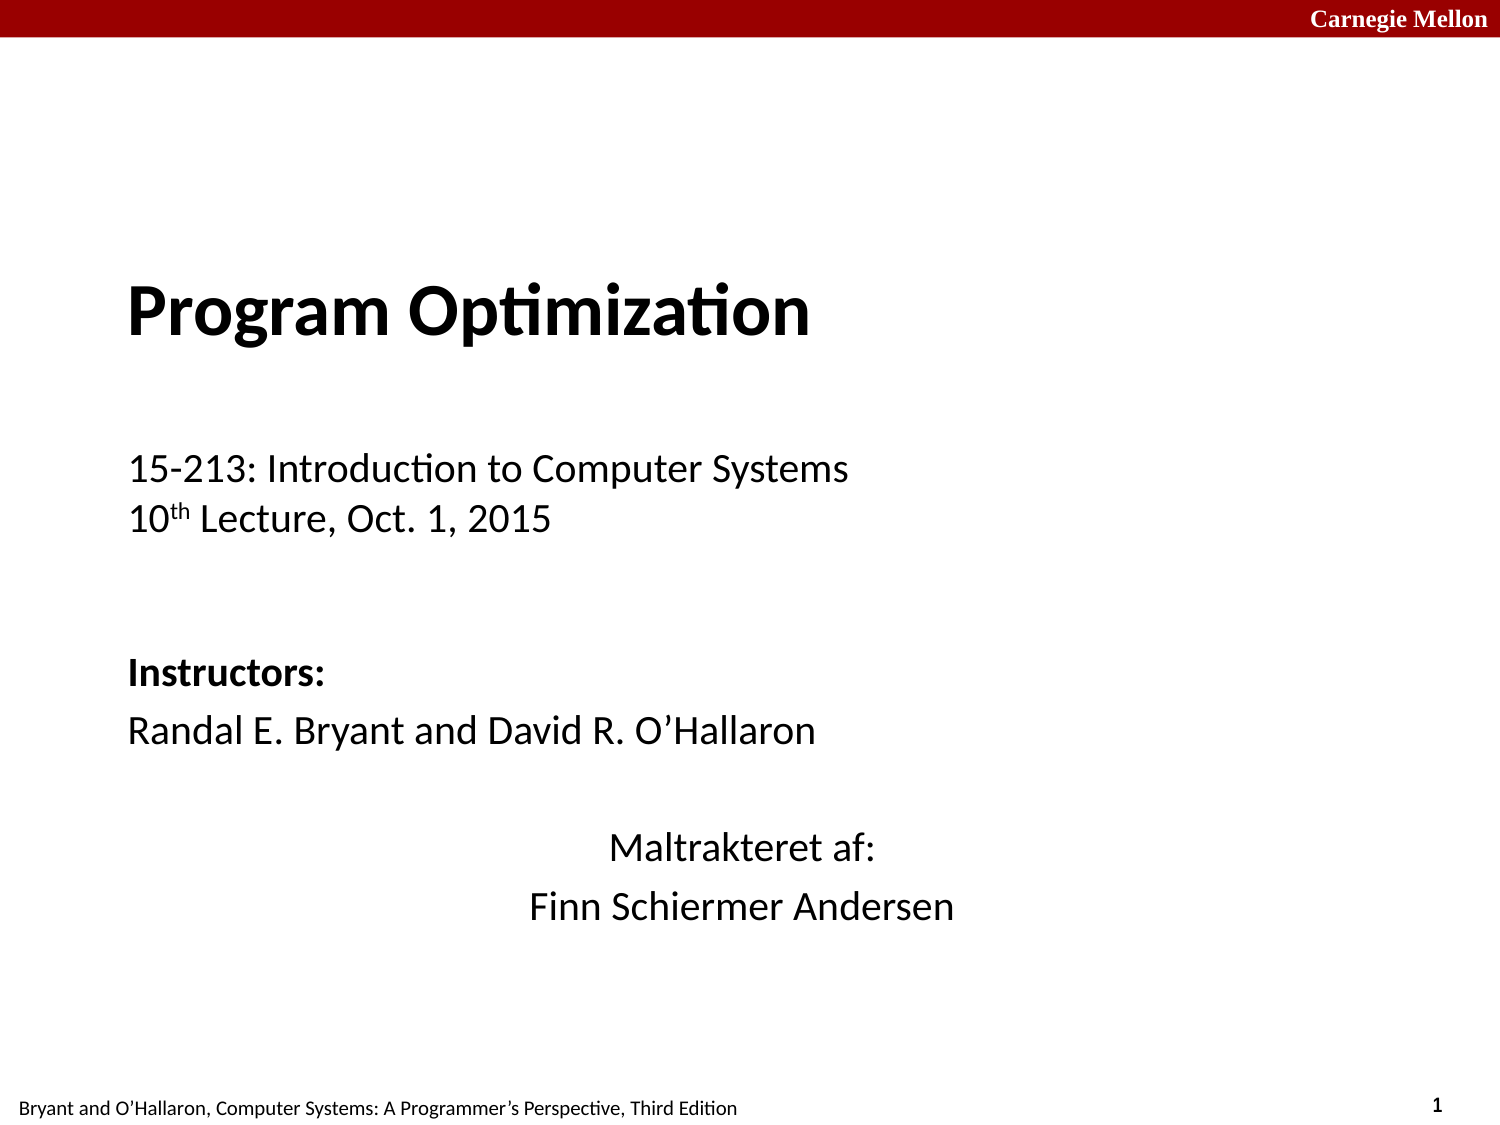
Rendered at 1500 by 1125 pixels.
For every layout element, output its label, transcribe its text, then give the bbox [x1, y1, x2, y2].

subtitle Instructors: Randal E. Bryant and David R. O’Hallaron Maltrakteret af: Finn Schiermer Andersen [112, 637, 1373, 925]
title Program Optimization 15-213: Introduction to Computer Systems 10th Lecture, Oct. 1, 2015 [112, 280, 1388, 522]
